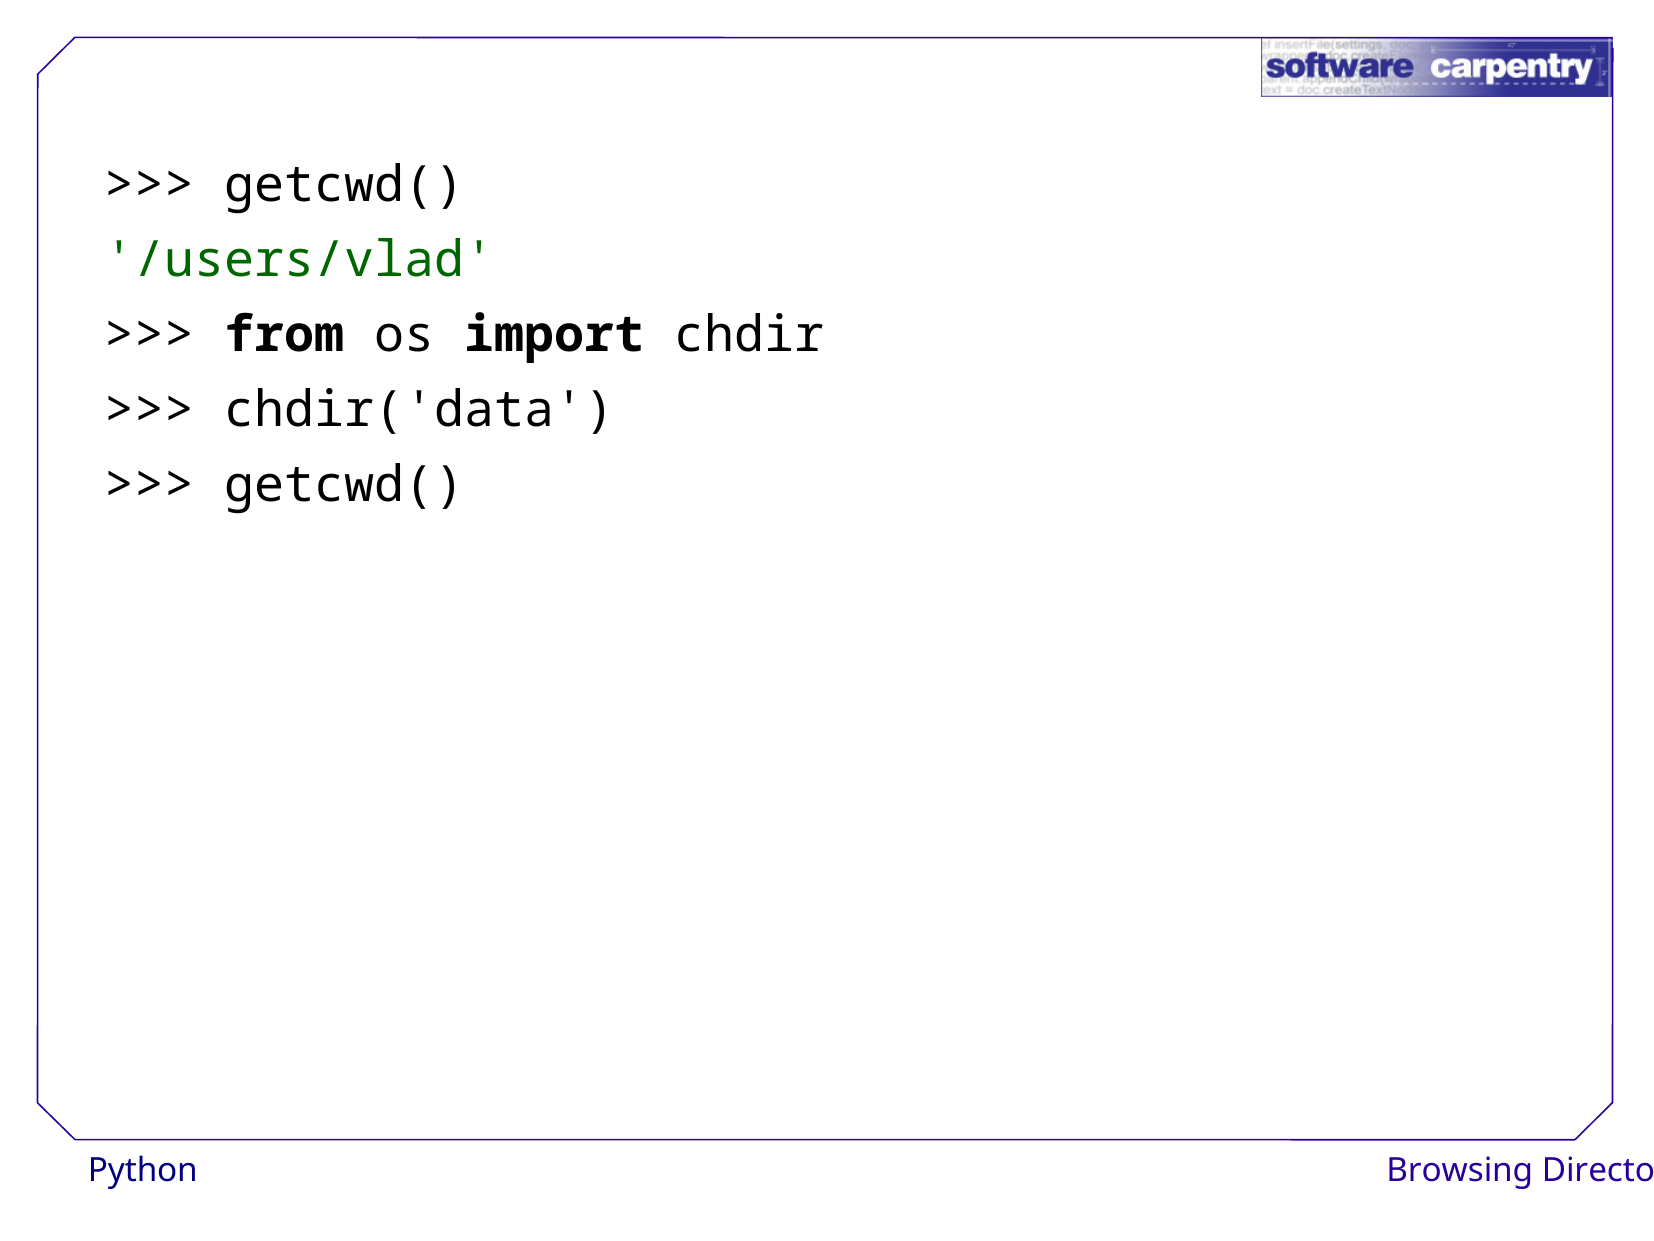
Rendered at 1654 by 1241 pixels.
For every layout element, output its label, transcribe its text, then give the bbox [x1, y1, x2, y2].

picture [1261, 39, 1613, 97]
text_box >>> getcwd() '/users/vlad' >>> from os import chdir >>> chdir('data') >>> getcwd() [89, 128, 1512, 1037]
